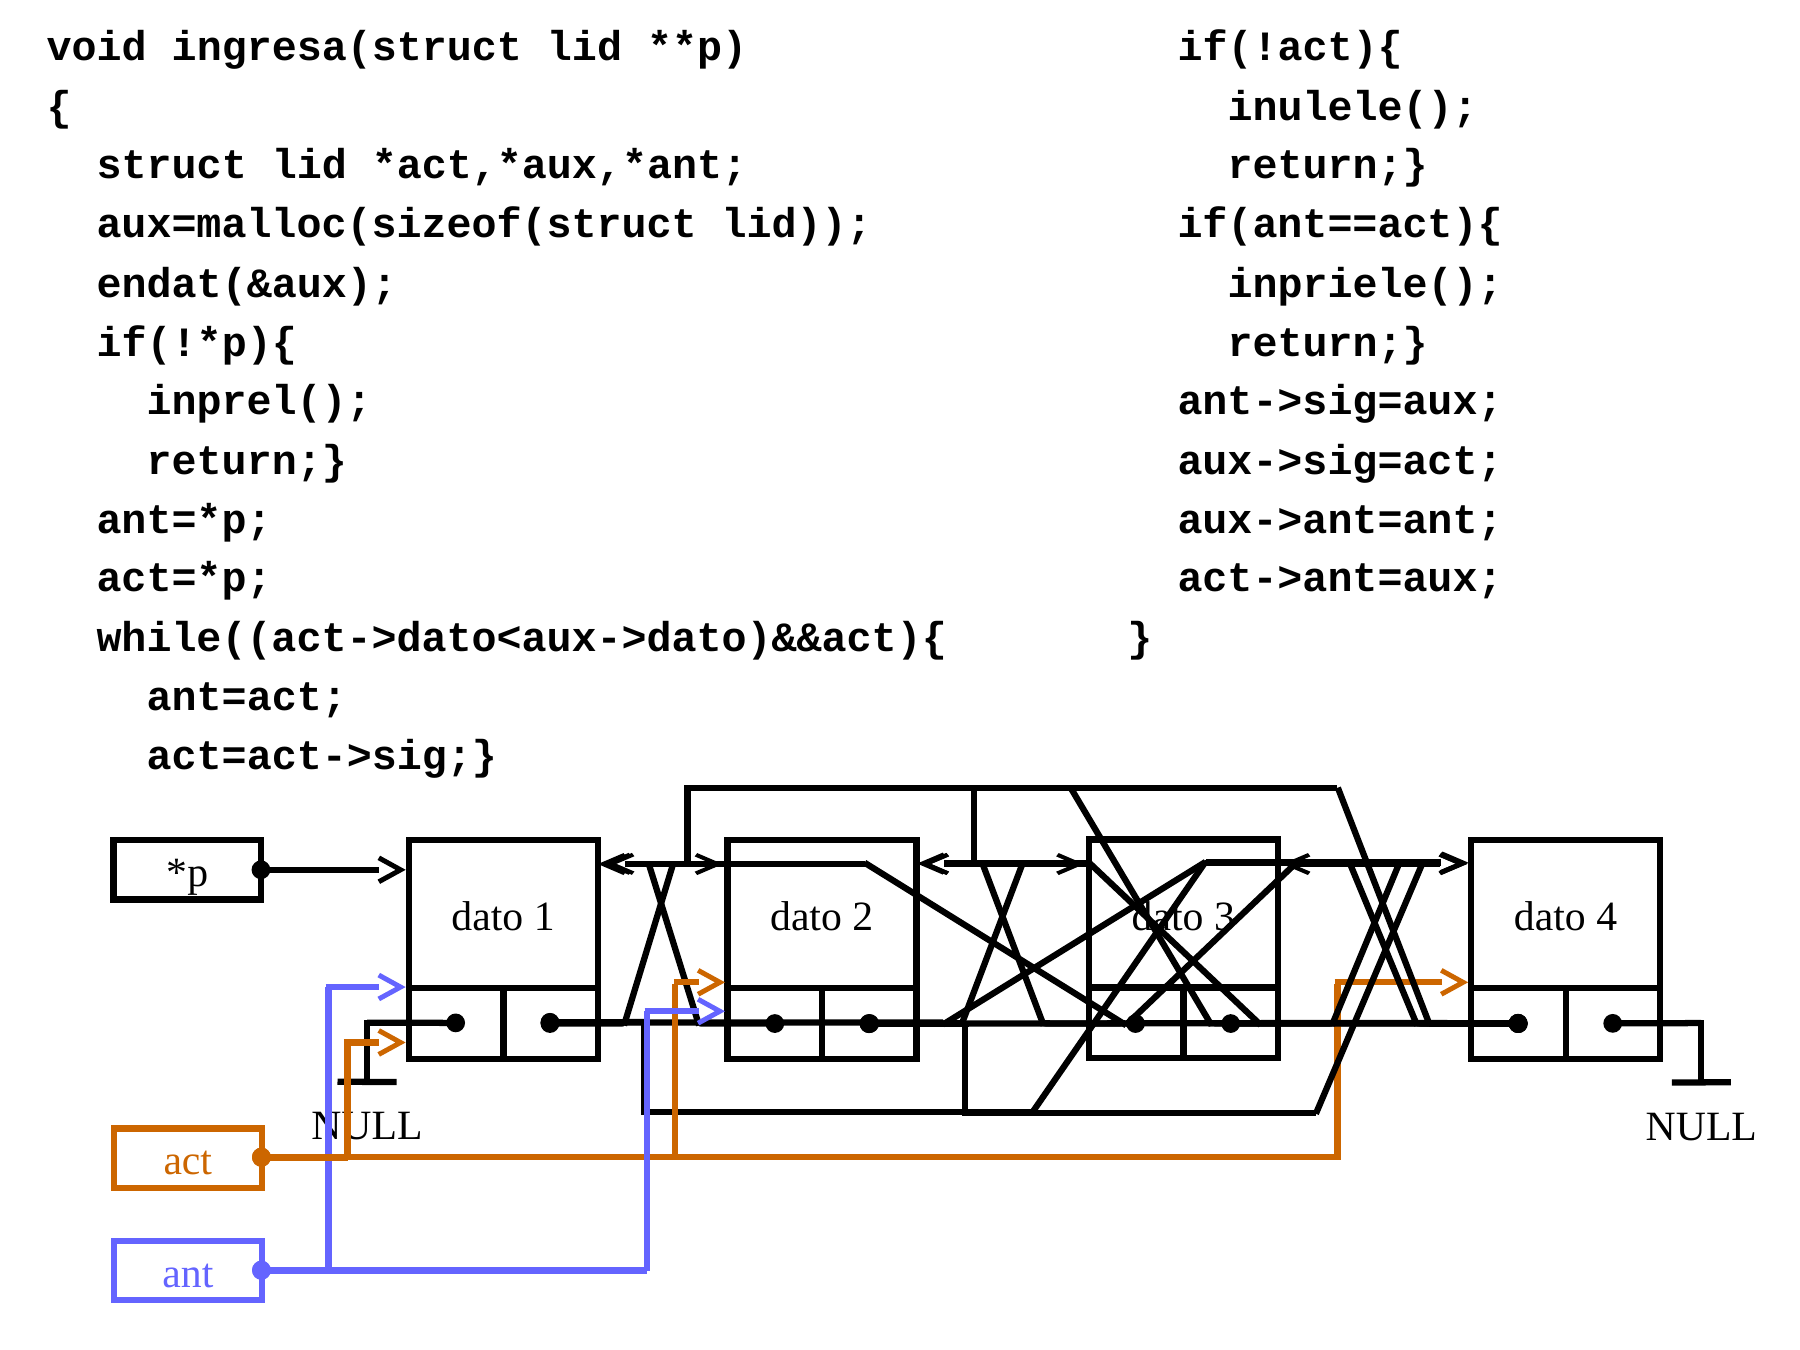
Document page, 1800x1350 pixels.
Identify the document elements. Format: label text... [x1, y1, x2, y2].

text_box NULL [1642, 1093, 1761, 1154]
text_box ant->sig=aux; [1112, 365, 1518, 425]
text_box if(!act){ [1112, 11, 1418, 70]
text_box dato 1 [412, 843, 595, 985]
text_box NULL [351, 1093, 427, 1153]
text_box act=*p; [31, 542, 287, 602]
text_box void ingresa(struct lid **p) [31, 11, 762, 77]
text_box act=act->sig;} [31, 720, 512, 786]
text_box ant=act; [31, 661, 362, 720]
text_box NULL [332, 1093, 344, 1153]
text_box aux=malloc(sizeof(struct lid)); [31, 188, 887, 254]
text_box return;} [1112, 129, 1443, 188]
text_box *p [117, 843, 258, 896]
text_box dato 4 [1474, 843, 1657, 985]
text_box endat(&aux); [31, 247, 412, 313]
text_box if(!*p){ [31, 306, 312, 365]
text_box return;} [31, 425, 362, 491]
text_box inpriele(); [1112, 247, 1518, 313]
text_box inprel(); [31, 365, 387, 431]
text_box if(ant==act){ [1112, 188, 1518, 247]
text_box ant [113, 1241, 262, 1301]
text_box return;} [1112, 306, 1443, 365]
text_box dato 2 [731, 843, 913, 985]
text_box aux->ant=ant; [1112, 483, 1518, 542]
text_box aux->sig=act; [1112, 425, 1518, 483]
text_box { [31, 70, 87, 129]
text_box while((act->dato<aux->dato)&&act){ [31, 602, 962, 668]
text_box ant=*p; [31, 483, 287, 542]
text_box act->ant=aux; [1112, 542, 1518, 608]
text_box act [113, 1128, 262, 1188]
text_box NULL [308, 1093, 325, 1153]
text_box struct lid *act,*aux,*ant; [31, 129, 762, 188]
text_box } [1112, 602, 1168, 668]
text_box inulele(); [1112, 70, 1493, 136]
text_box dato 3 [1089, 839, 1278, 988]
